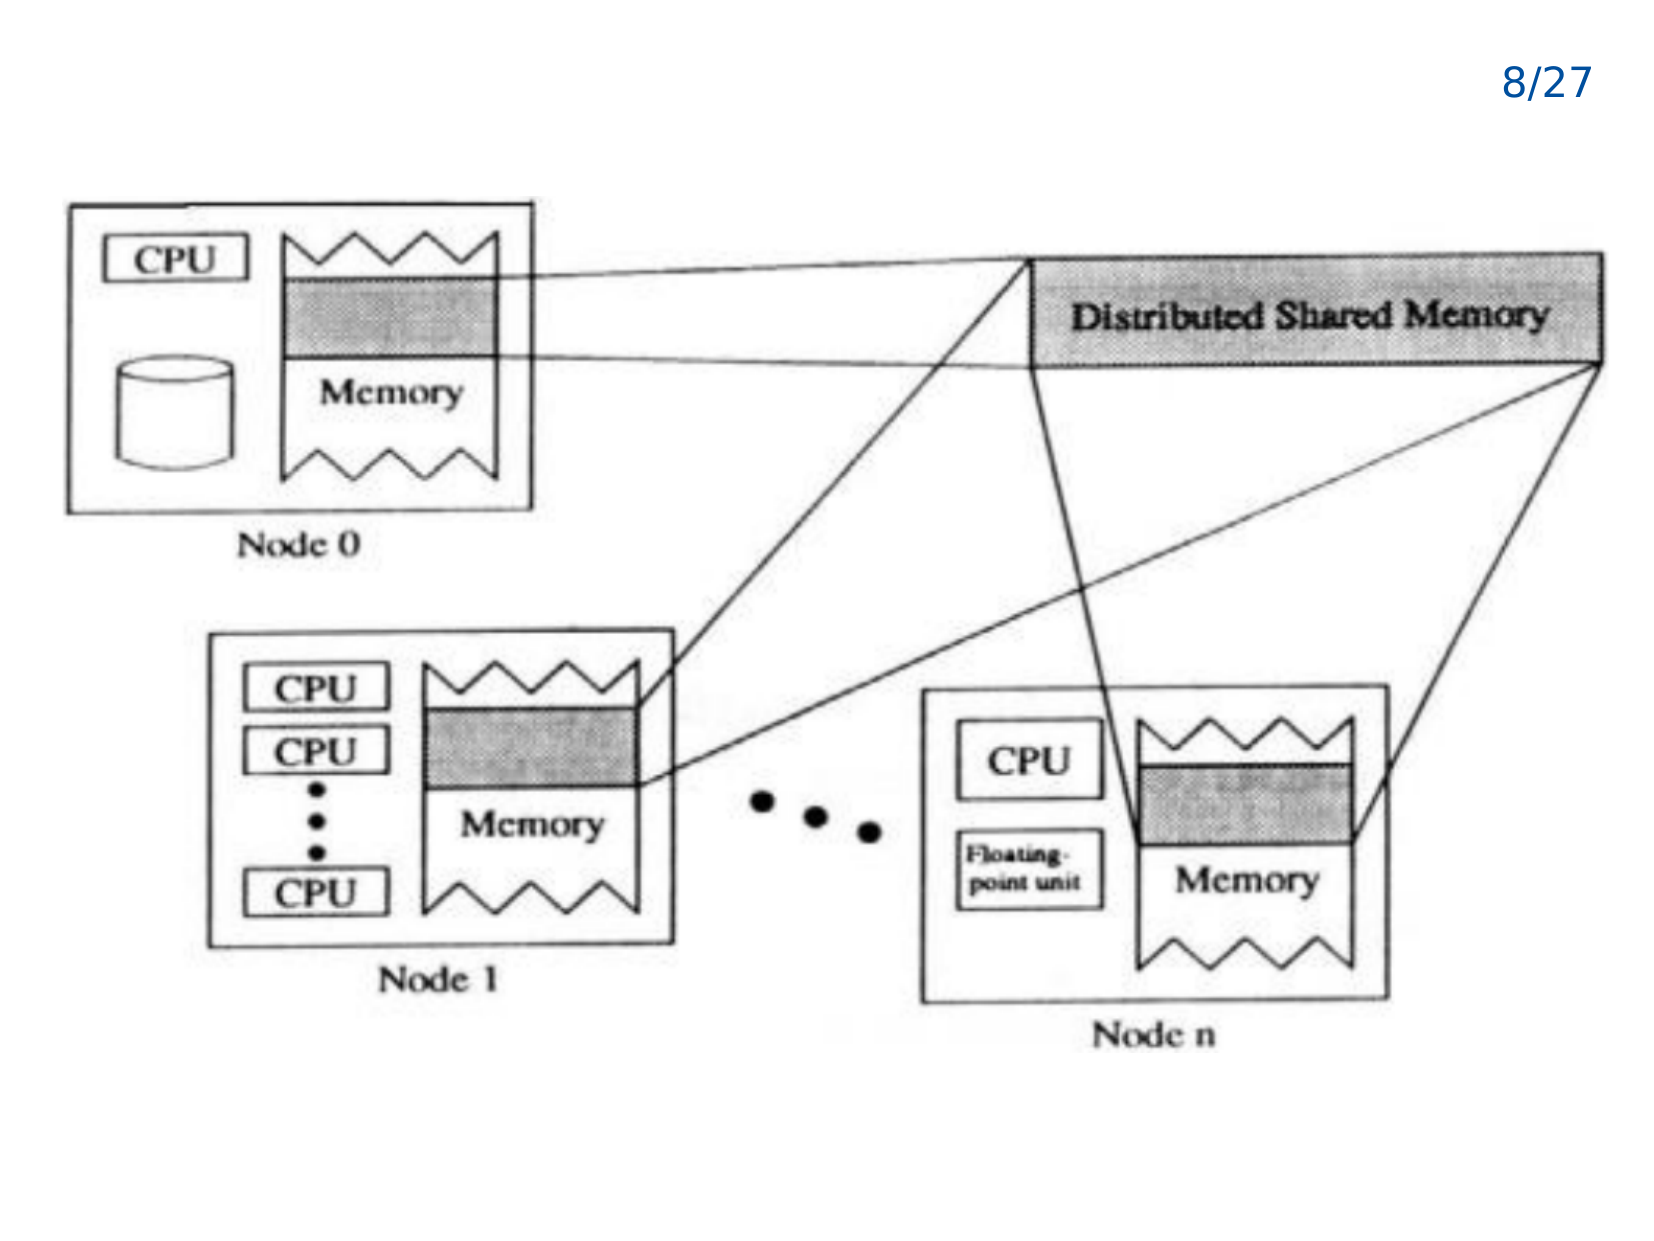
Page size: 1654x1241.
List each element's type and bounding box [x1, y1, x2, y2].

picture [62, 196, 1609, 1054]
